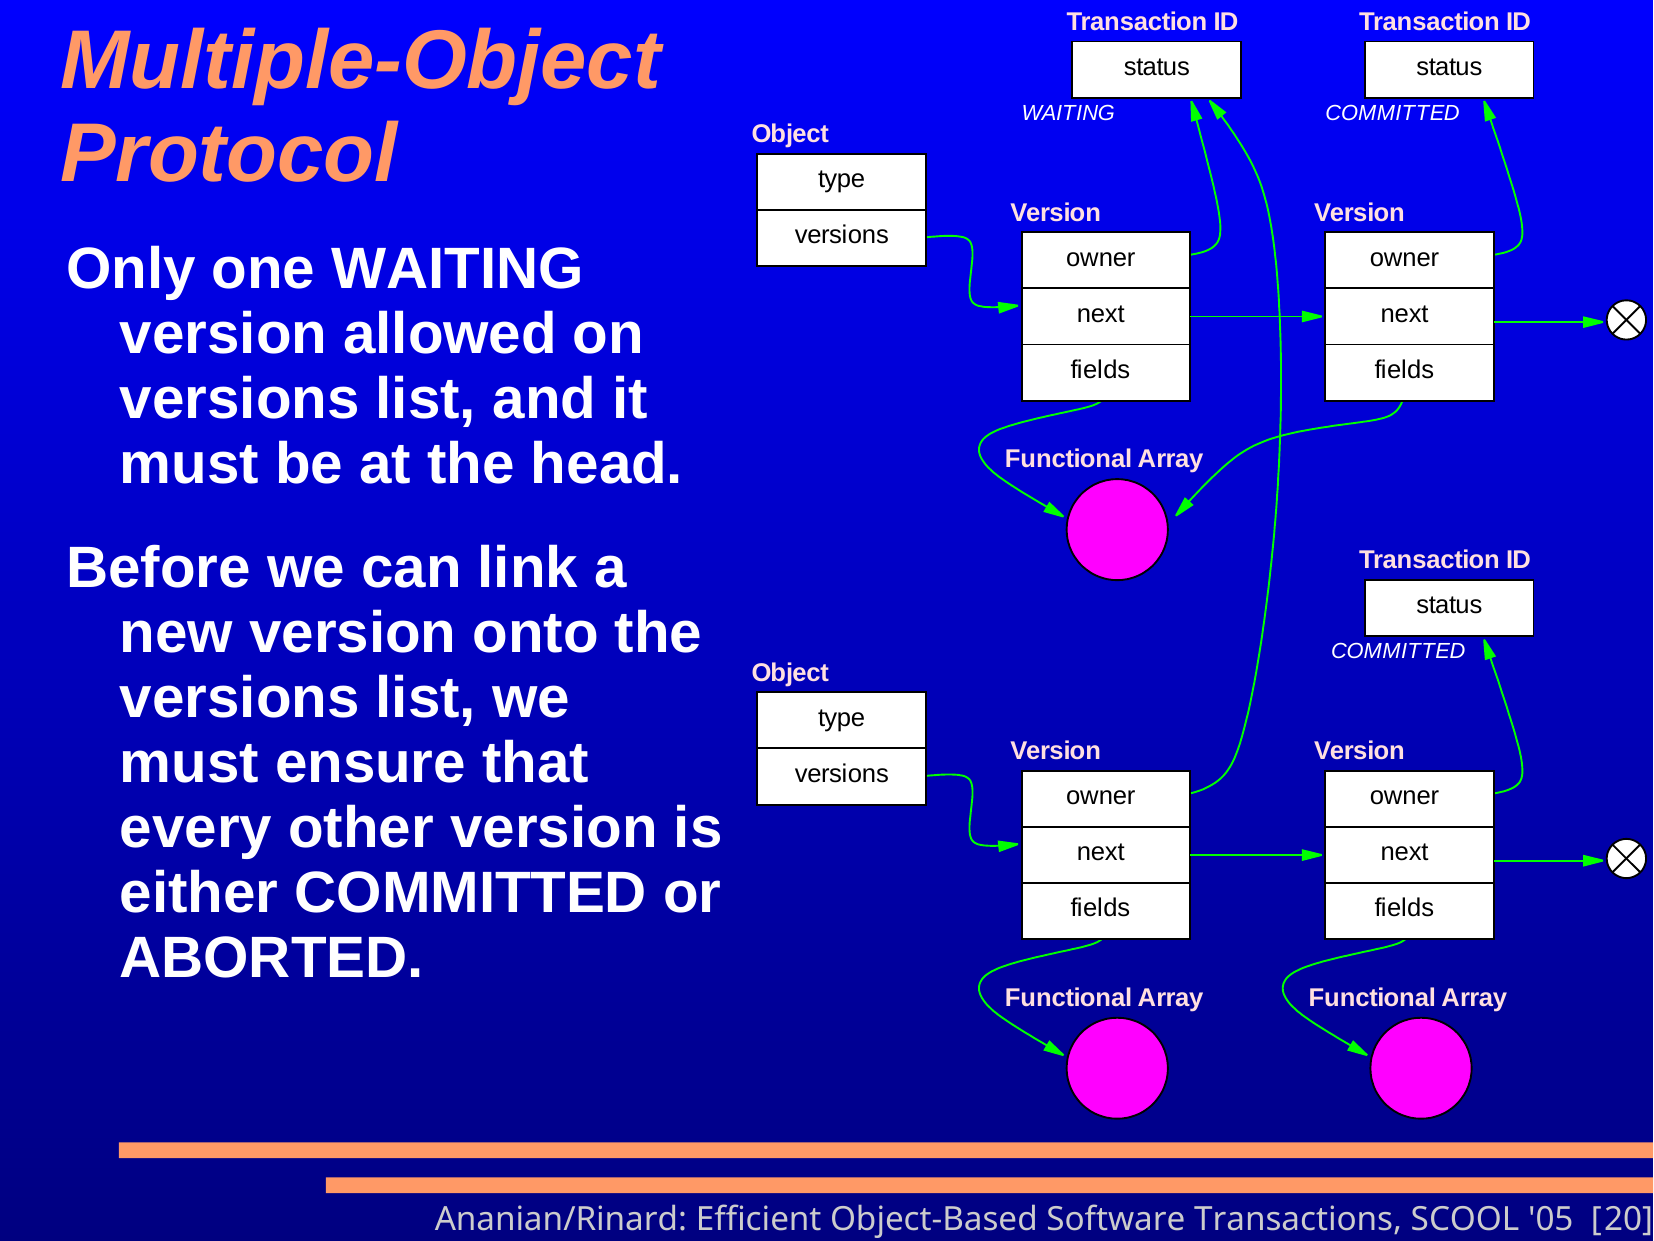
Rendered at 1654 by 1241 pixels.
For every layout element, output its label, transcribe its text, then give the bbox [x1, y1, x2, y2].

picture [743, 0, 1653, 1126]
title Multiple-Object Protocol [60, 0, 708, 214]
list Only one WAITING version allowed on versions list, and it must be at the head. Before we can link a new version onto the versions list, we must ensure that every other version is either COMMITTED or ABORTED. [48, 235, 726, 1124]
